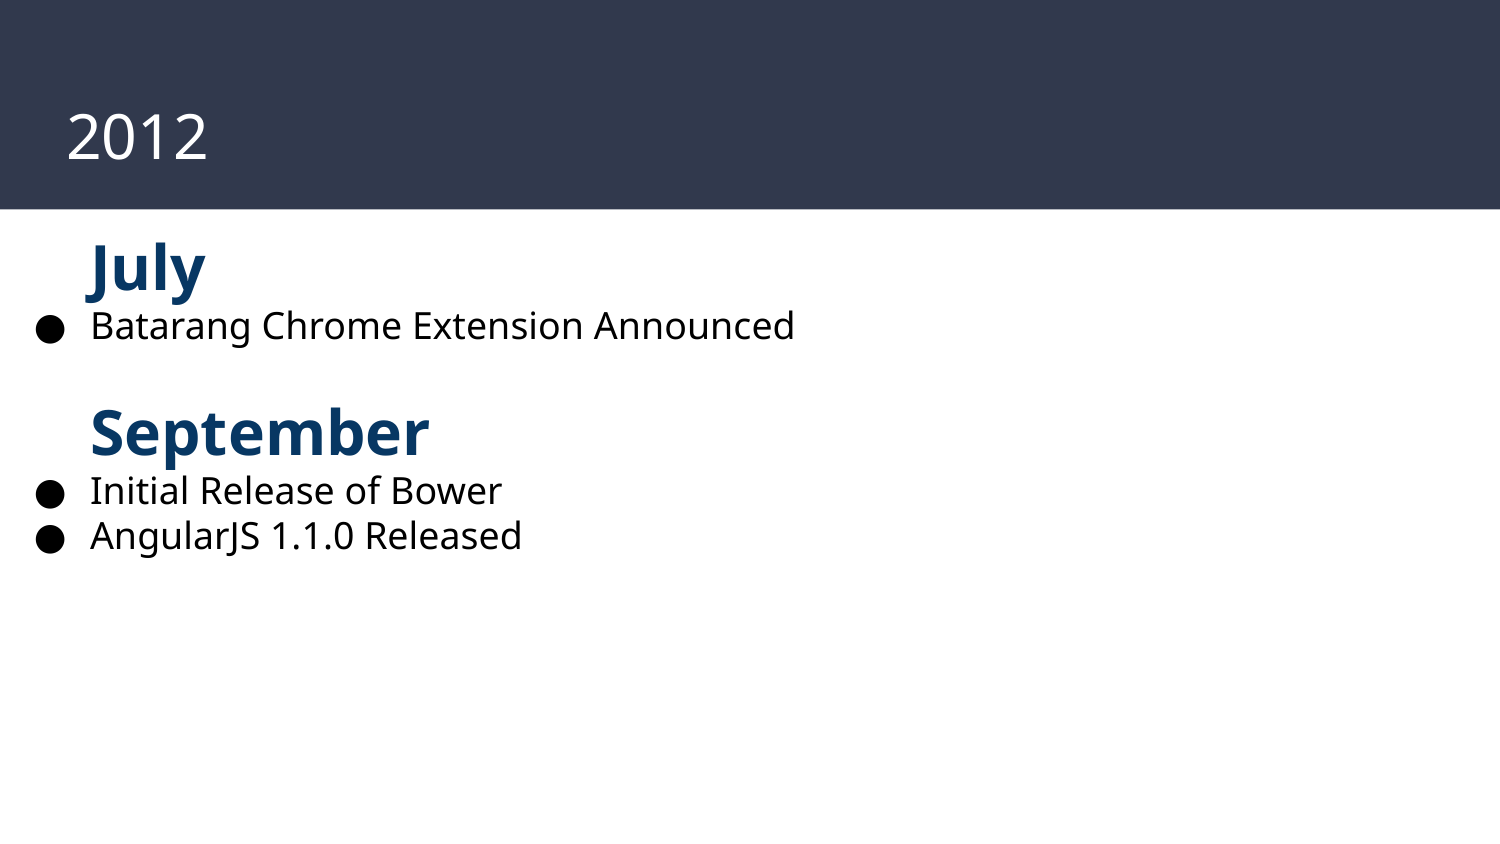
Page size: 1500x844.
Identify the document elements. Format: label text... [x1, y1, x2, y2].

title 2012 [51, 82, 1449, 185]
text_box July Batarang Chrome Extension Announced September Initial Release of Bower AngularJS 1.1.0 Released [0, 212, 1500, 830]
